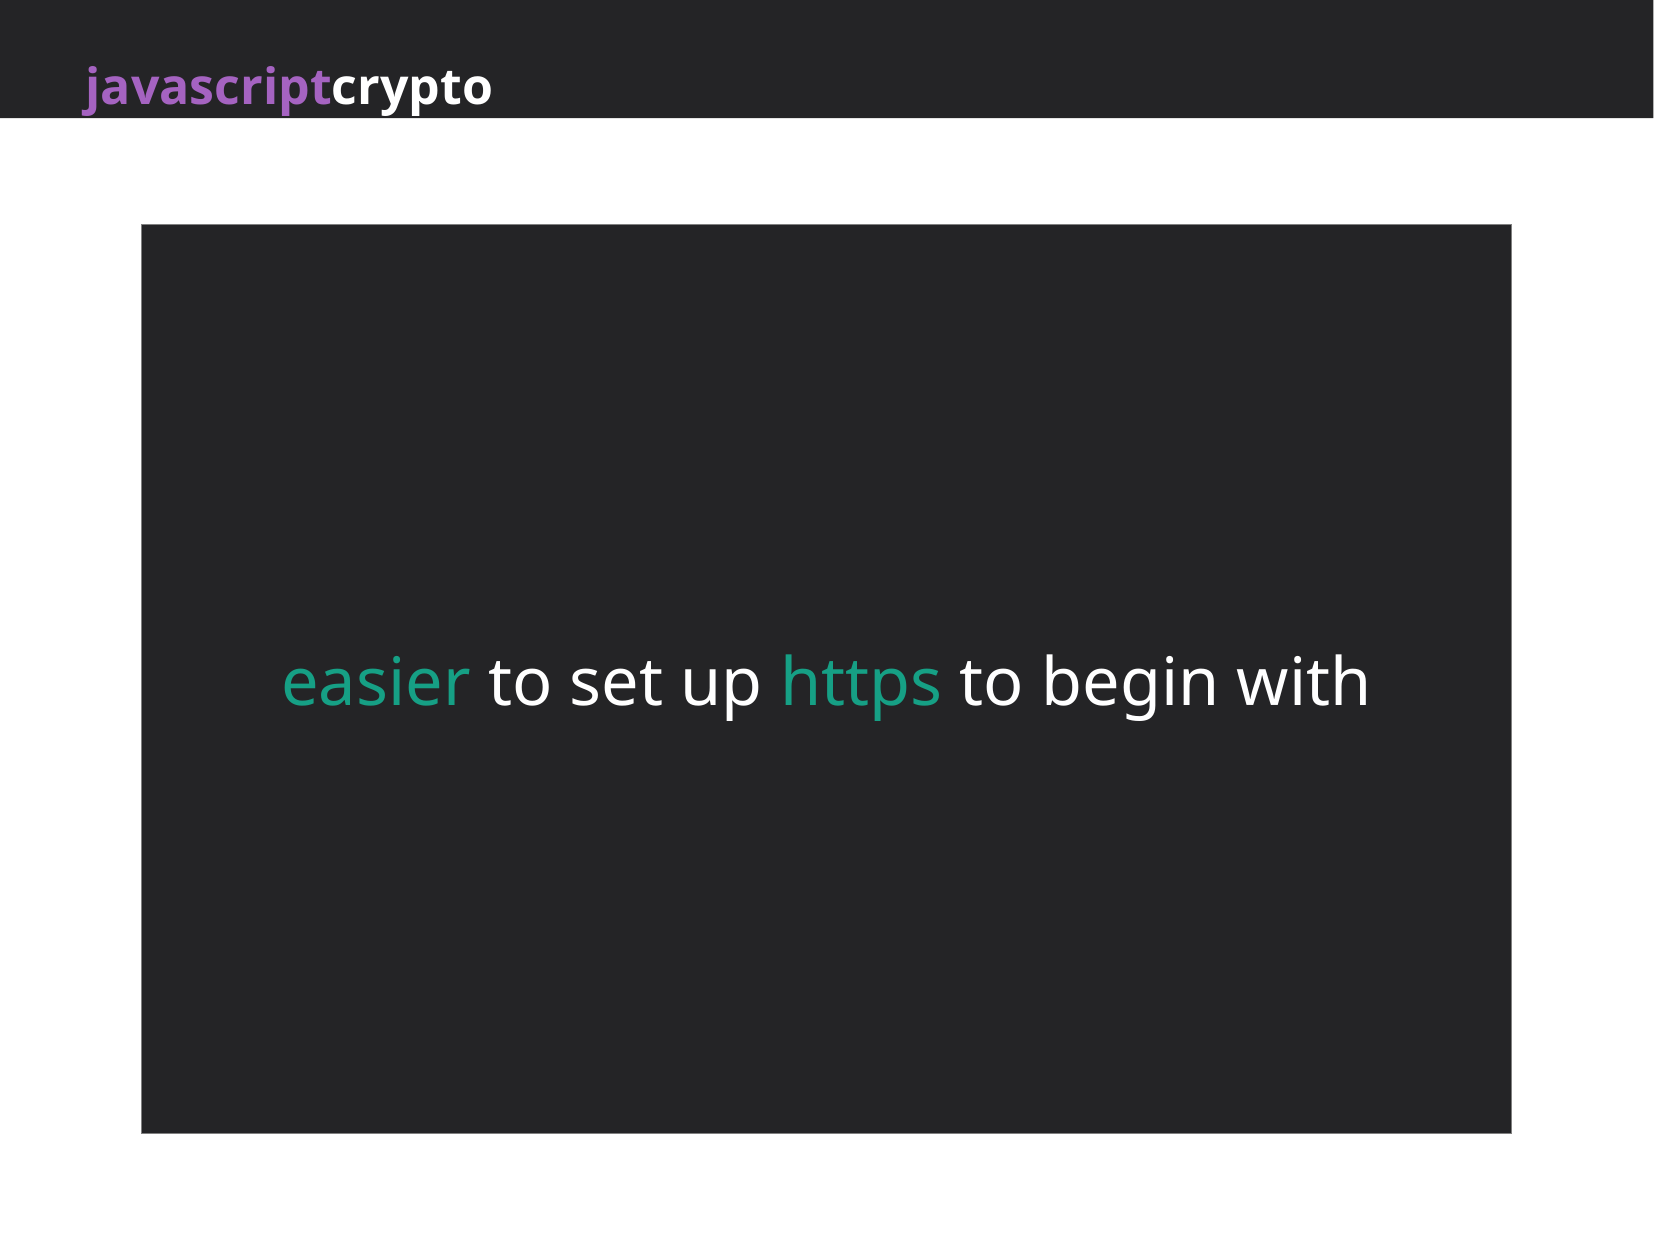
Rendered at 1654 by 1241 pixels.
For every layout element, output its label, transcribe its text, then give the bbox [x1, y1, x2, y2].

text_box javascriptcrypto [70, 43, 544, 119]
text_box [0, 0, 1654, 119]
text_box easier to set up https to begin with [141, 224, 1512, 1134]
text_box [165, 531, 1441, 1087]
